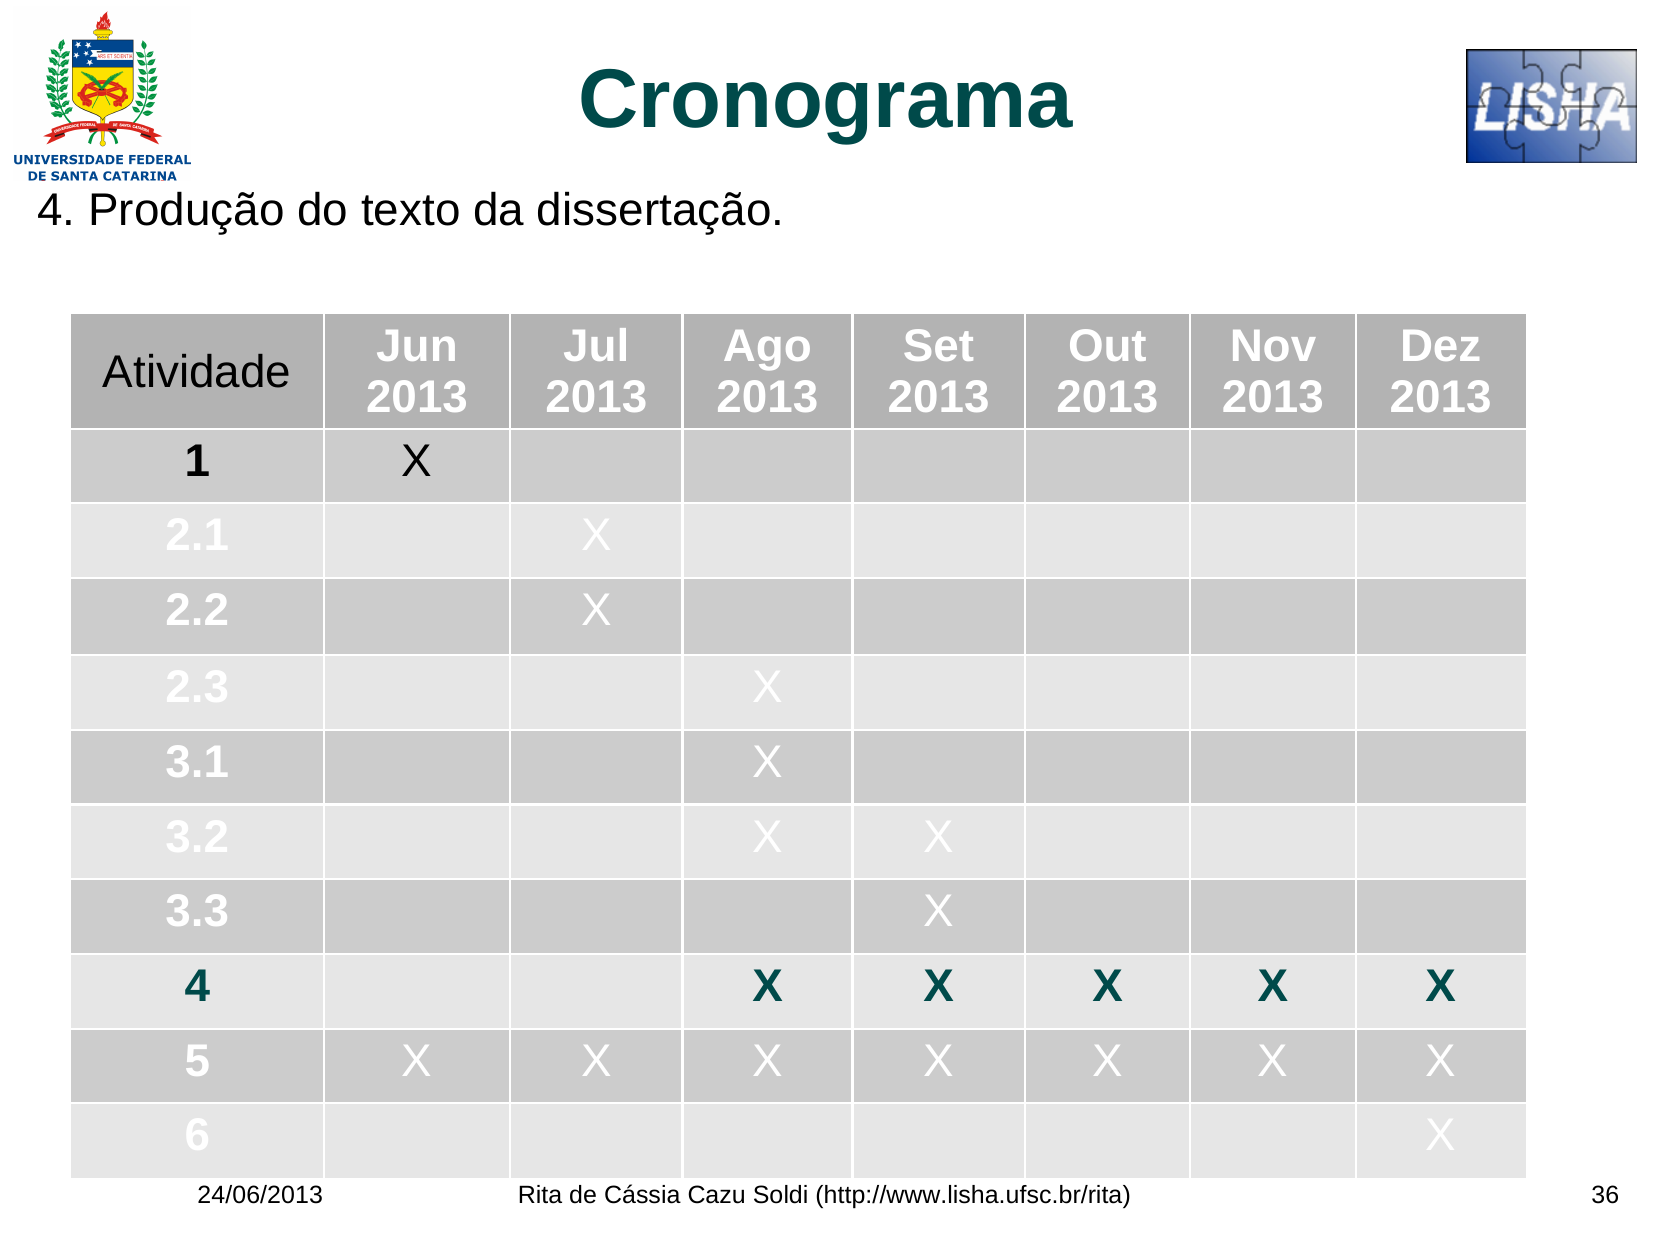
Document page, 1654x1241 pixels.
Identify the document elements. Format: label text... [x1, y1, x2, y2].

table_cell [511, 880, 681, 953]
table_cell X [854, 955, 1024, 1028]
table_cell X [325, 430, 509, 502]
table_cell X [1357, 1104, 1526, 1178]
table_cell 6 [71, 1104, 323, 1178]
table_header Set 2013 [854, 314, 1024, 428]
table_cell [1191, 1104, 1355, 1178]
table_header Jun 2013 [325, 314, 509, 428]
table_cell X [511, 1030, 681, 1102]
table_cell 5 [71, 1030, 323, 1102]
table_cell [1026, 880, 1189, 953]
table_header Atividade [71, 314, 323, 428]
table_cell [325, 955, 509, 1028]
table_cell [325, 806, 509, 878]
table_cell [325, 579, 509, 654]
table_cell [1026, 504, 1189, 577]
table_cell [325, 504, 509, 577]
table_cell [1357, 656, 1526, 729]
table_cell [1191, 504, 1355, 577]
table_cell X [511, 579, 681, 654]
table_cell [854, 731, 1024, 803]
table_cell X [511, 504, 681, 577]
table_cell [1026, 579, 1189, 654]
table_cell [684, 1104, 851, 1178]
table_cell 2.1 [71, 504, 323, 577]
table_cell X [1026, 955, 1189, 1028]
table_cell 4 [71, 955, 323, 1028]
table_cell [325, 1104, 509, 1178]
table_cell [511, 656, 681, 729]
table_cell X [1026, 1030, 1189, 1102]
table_cell [511, 731, 681, 803]
table_cell X [1191, 955, 1355, 1028]
table_header Ago 2013 [684, 314, 851, 428]
table_cell X [325, 1030, 509, 1102]
table_cell [511, 430, 681, 502]
table_cell [1357, 579, 1526, 654]
table_cell [684, 880, 851, 953]
table_cell 3.3 [71, 880, 323, 953]
table_cell [1357, 504, 1526, 577]
table_cell [325, 731, 509, 803]
table_cell [1357, 880, 1526, 953]
table_cell [511, 955, 681, 1028]
table_cell [1191, 880, 1355, 953]
table_cell [1357, 731, 1526, 803]
table_header Dez 2013 [1357, 314, 1526, 428]
table_cell [1191, 579, 1355, 654]
table_cell 2.2 [71, 579, 323, 654]
table_cell [854, 579, 1024, 654]
list 4. Produção do texto da dissertação. [37, 183, 1613, 296]
table_cell X [684, 806, 851, 878]
table_cell X [854, 806, 1024, 878]
table_cell [1026, 731, 1189, 803]
title Cronograma [190, 27, 1461, 183]
table_cell 2.3 [71, 656, 323, 729]
table_cell X [1191, 1030, 1355, 1102]
table_cell [1191, 731, 1355, 803]
table_cell X [684, 656, 851, 729]
table_cell 3.2 [71, 806, 323, 878]
table_cell [325, 880, 509, 953]
table_cell X [684, 1030, 851, 1102]
table_cell [325, 656, 509, 729]
table_cell [1026, 656, 1189, 729]
table_cell X [1357, 955, 1526, 1028]
table_cell [1191, 656, 1355, 729]
table_cell 3.1 [71, 731, 323, 803]
table_cell [1026, 430, 1189, 502]
table_cell X [684, 955, 851, 1028]
picture [13, 6, 191, 181]
table_cell [684, 579, 851, 654]
table_cell X [684, 731, 851, 803]
table_cell [1191, 430, 1355, 502]
table_cell 1 [71, 430, 323, 502]
table_cell [1357, 430, 1526, 502]
table_cell [854, 656, 1024, 729]
table_header Jul 2013 [511, 314, 681, 428]
table_cell [684, 430, 851, 502]
table_cell [1357, 806, 1526, 878]
table_cell [684, 504, 851, 577]
table_cell [1191, 806, 1355, 878]
table_header Out 2013 [1026, 314, 1189, 428]
table_cell X [854, 1030, 1024, 1102]
table_header Nov 2013 [1191, 314, 1355, 428]
table_cell [511, 1104, 681, 1178]
table_cell [854, 504, 1024, 577]
table_cell [511, 806, 681, 878]
table_cell [1026, 806, 1189, 878]
table_cell X [854, 880, 1024, 953]
table_cell X [1357, 1030, 1526, 1102]
table_cell [1026, 1104, 1189, 1178]
table_cell [854, 1104, 1024, 1178]
picture [1466, 49, 1637, 163]
table_cell [854, 430, 1024, 502]
